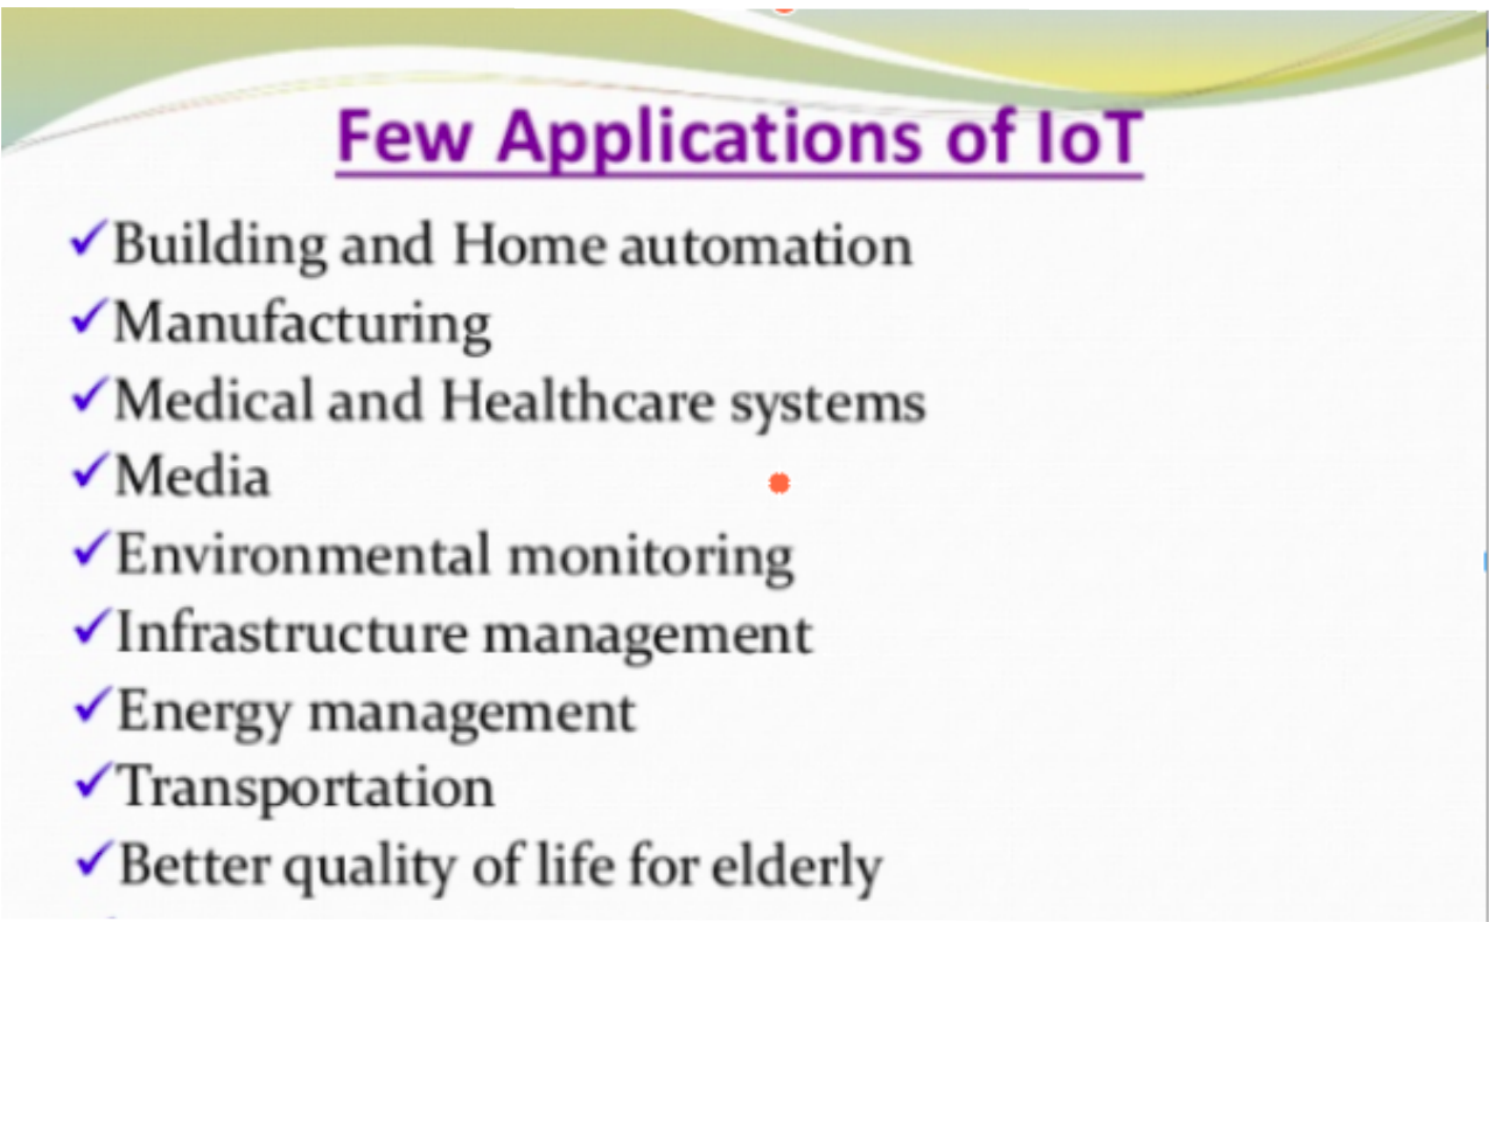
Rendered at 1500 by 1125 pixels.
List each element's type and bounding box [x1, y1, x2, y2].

picture [0, 6, 1489, 922]
